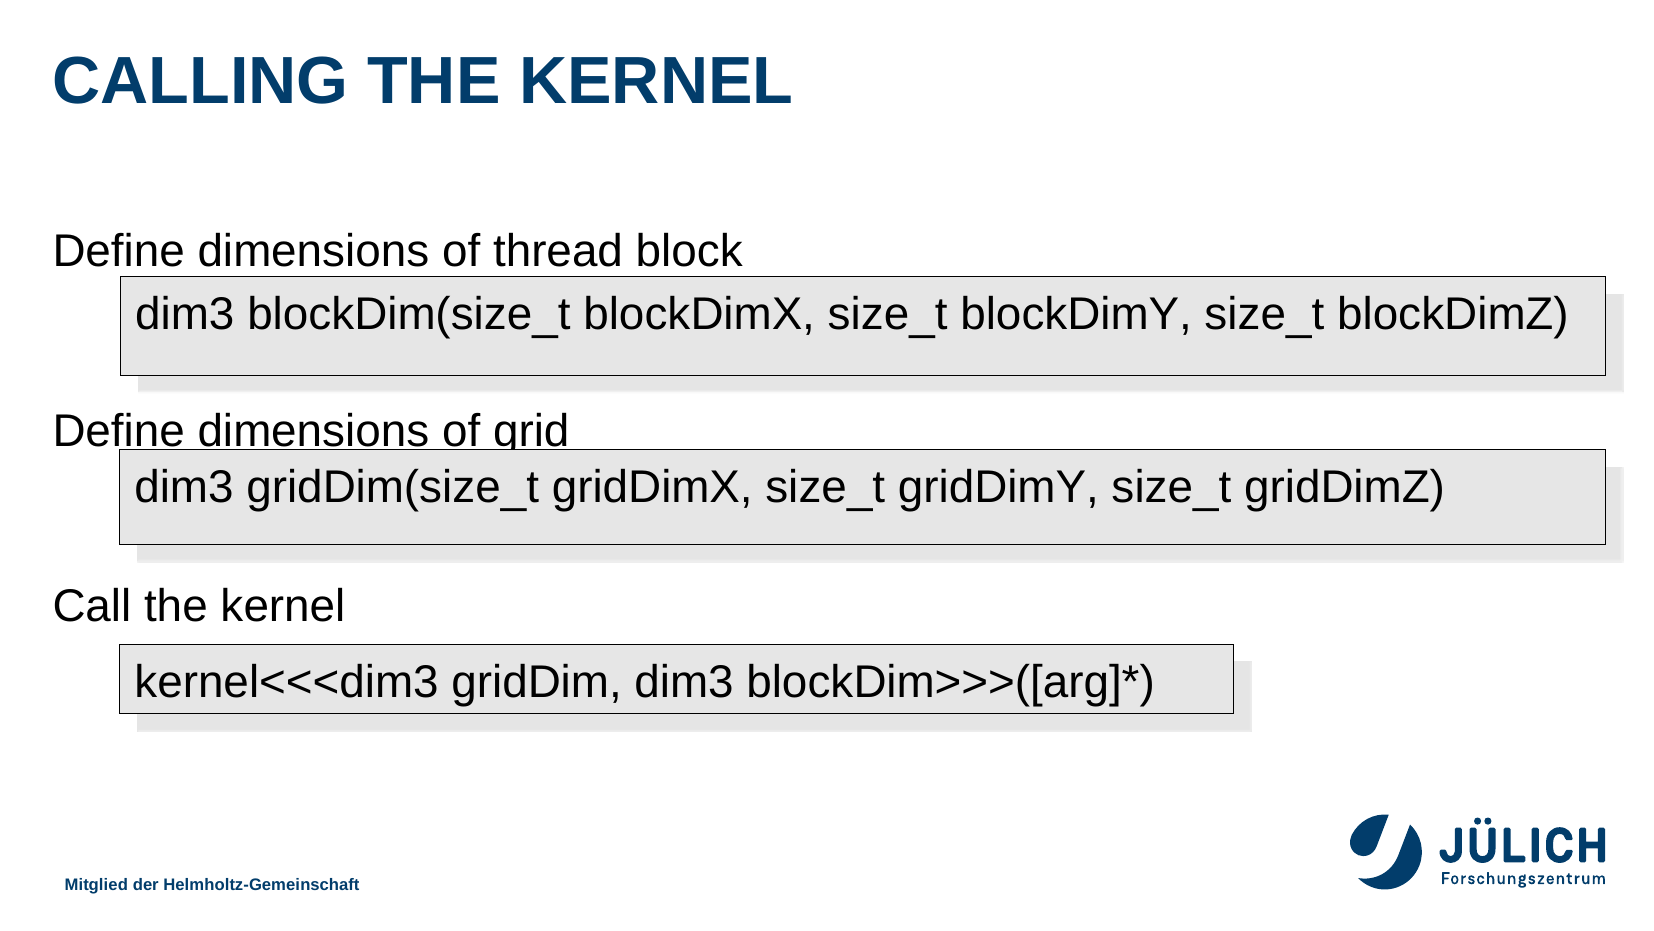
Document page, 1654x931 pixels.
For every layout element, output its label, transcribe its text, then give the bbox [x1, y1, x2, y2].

title Calling the kernel [52, 43, 1606, 194]
text_box kernel<<<dim3 gridDim, dim3 blockDim>>>([arg]*) [119, 644, 1234, 714]
text_box dim3 blockDim(size_t blockDimX, size_t blockDimY, size_t blockDimZ) [120, 276, 1606, 376]
list Define dimensions of thread block Define dimensions of grid Call the kernel [52, 217, 1606, 757]
text_box dim3 gridDim(size_t gridDimX, size_t gridDimY, size_t gridDimZ) [119, 449, 1606, 545]
